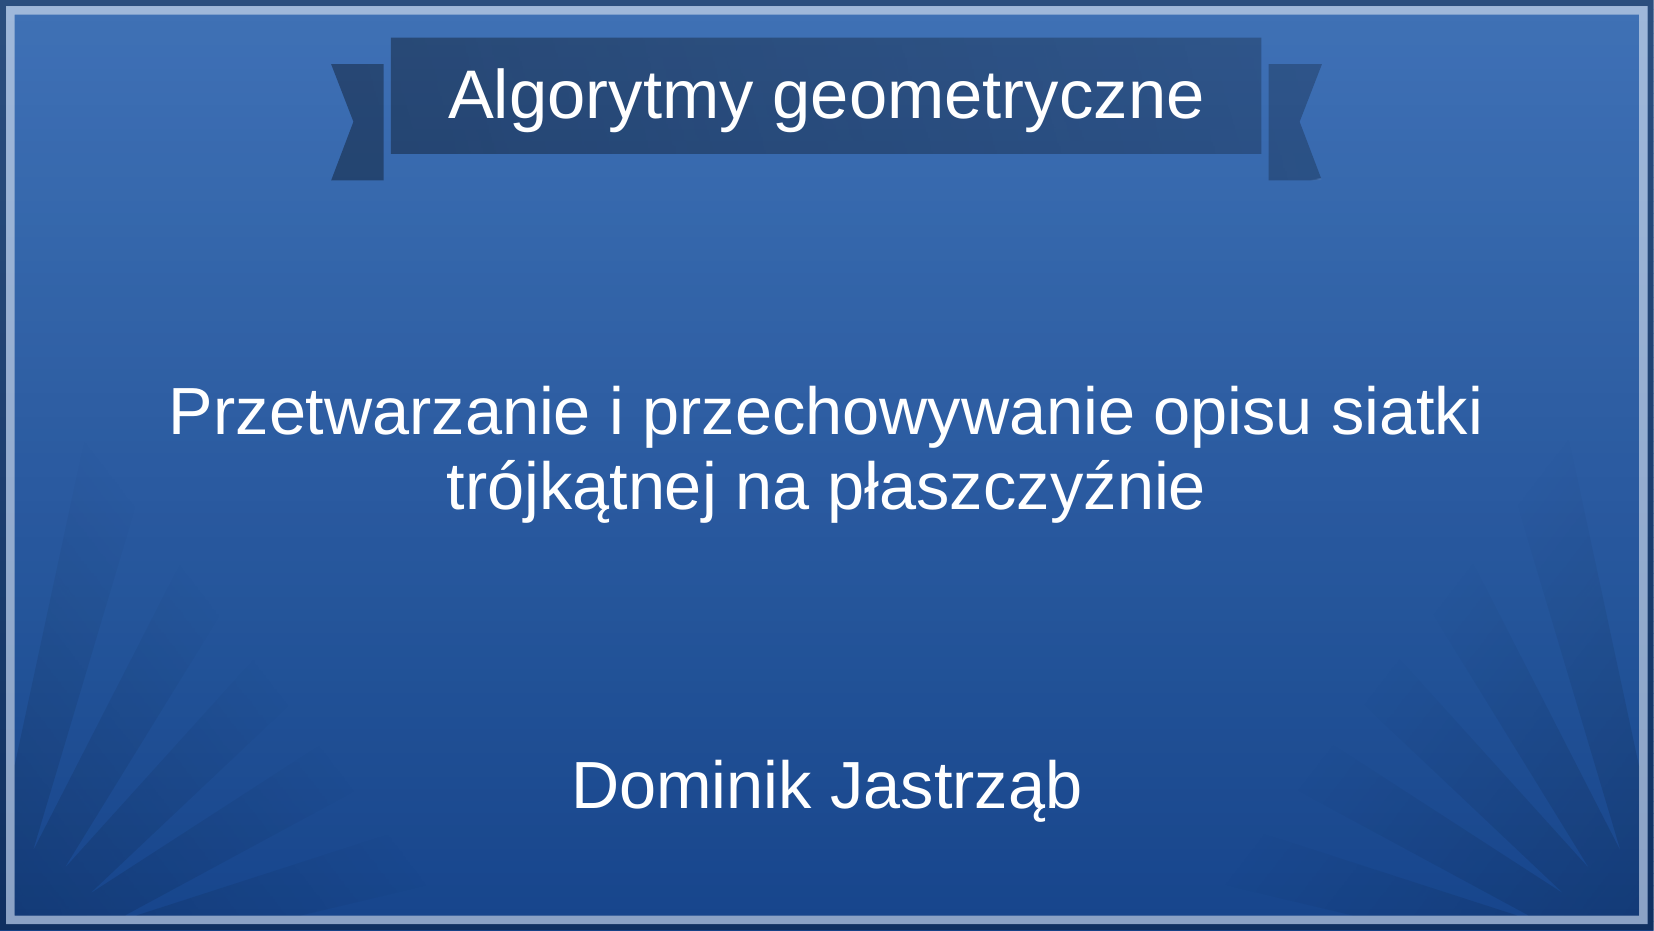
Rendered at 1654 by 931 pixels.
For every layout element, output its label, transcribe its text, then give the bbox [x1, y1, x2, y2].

title Algorytmy geometryczne [389, 35, 1264, 154]
subtitle Przetwarzanie i przechowywanie opisu siatki trójkątnej na płaszczyźnie Dominik Jastrząb [82, 224, 1571, 848]
